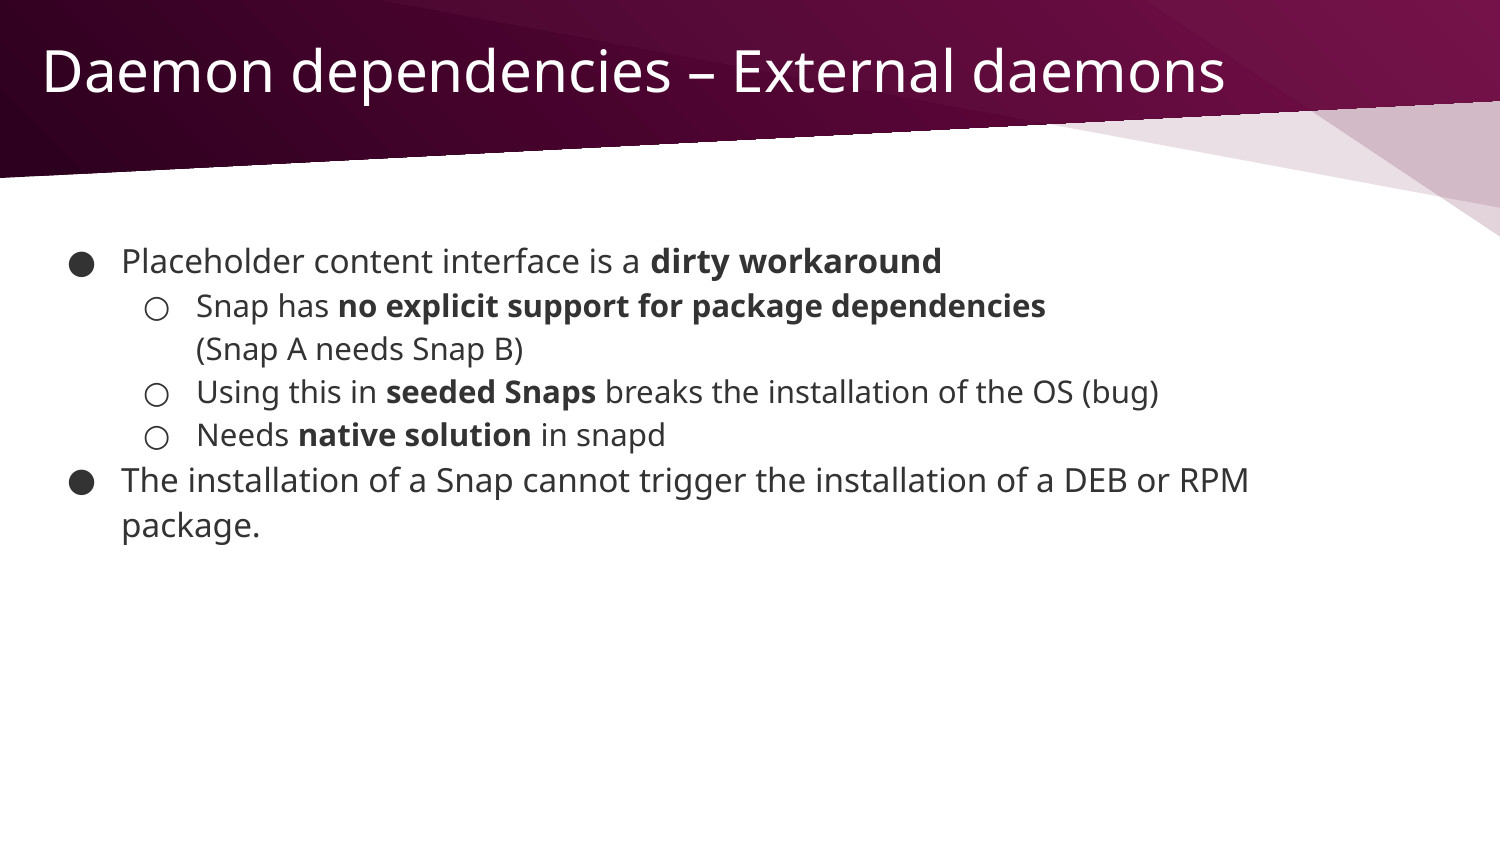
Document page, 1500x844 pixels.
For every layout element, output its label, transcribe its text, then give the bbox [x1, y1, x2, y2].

list Placeholder content interface is a dirty workaround Snap has no explicit support for package dependencies (Snap A needs Snap B) Using this in seeded Snaps breaks the installation of the OS (bug) Needs native solution in snapd The installation of a Snap cannot trigger the installation of a DEB or RPM package. [35, 229, 1324, 789]
title Daemon dependencies – External daemons [41, 5, 1336, 134]
